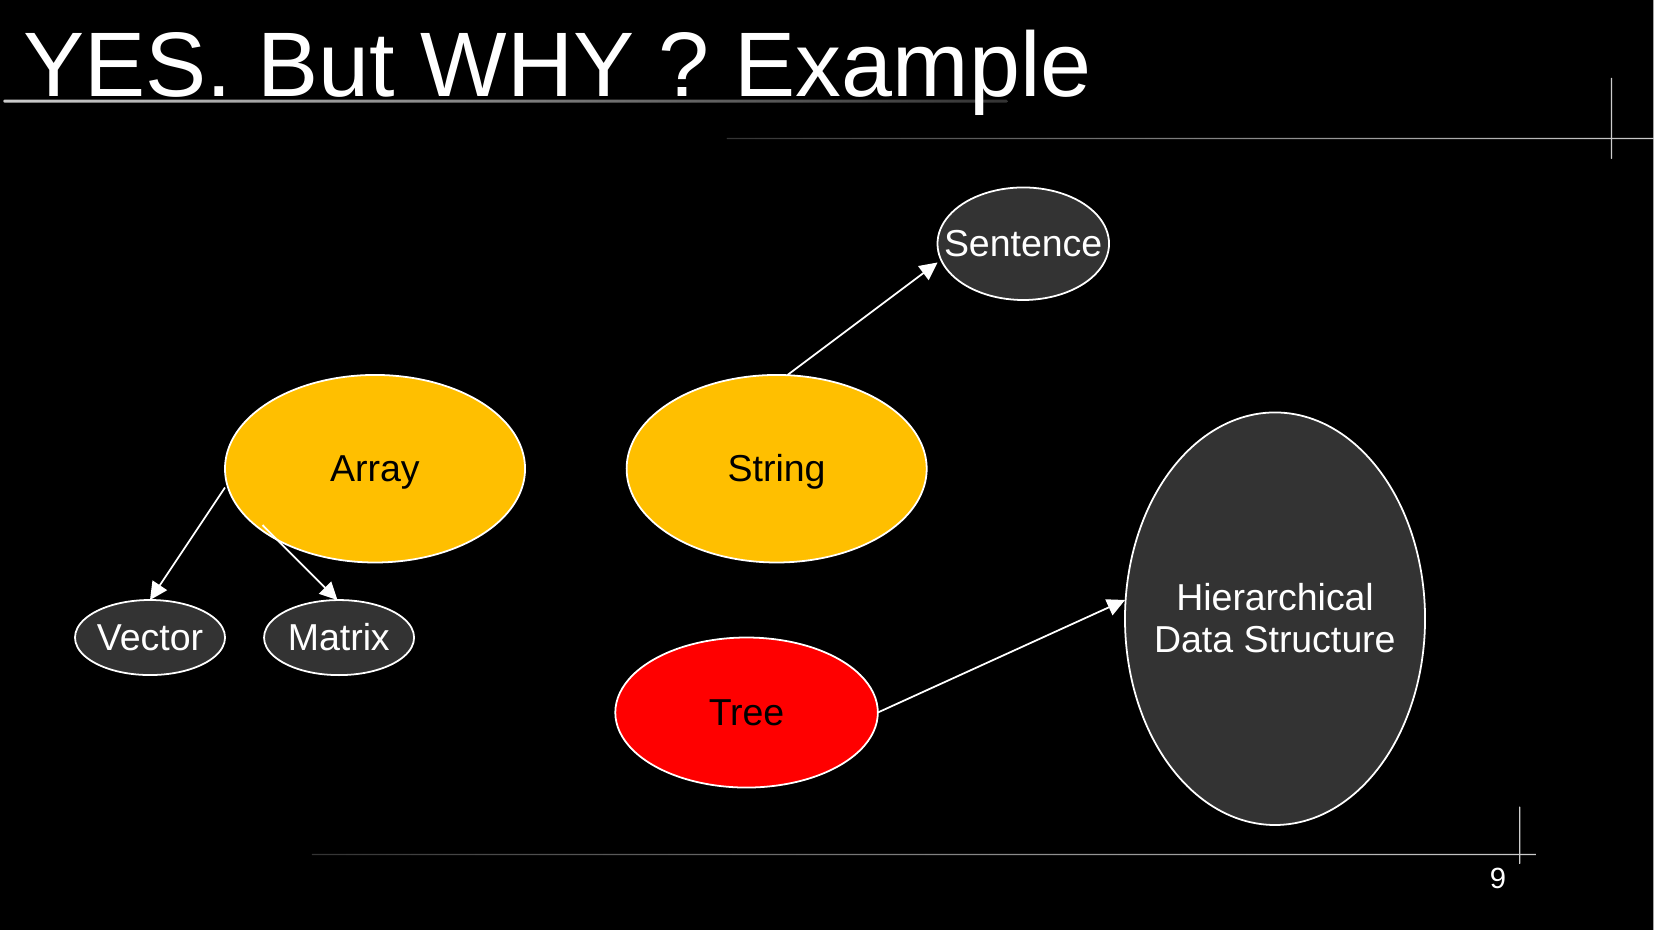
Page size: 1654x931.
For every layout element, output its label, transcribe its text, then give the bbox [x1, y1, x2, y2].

text_box Sentence [937, 187, 1110, 301]
title YES. But WHY ? Example [23, 11, 1589, 119]
text_box Tree [615, 637, 878, 788]
text_box Hierarchical Data Structure [1125, 412, 1426, 826]
text_box Vector [75, 600, 226, 676]
text_box Array [225, 374, 526, 563]
text_box String [626, 374, 927, 563]
text_box Matrix [264, 600, 415, 676]
